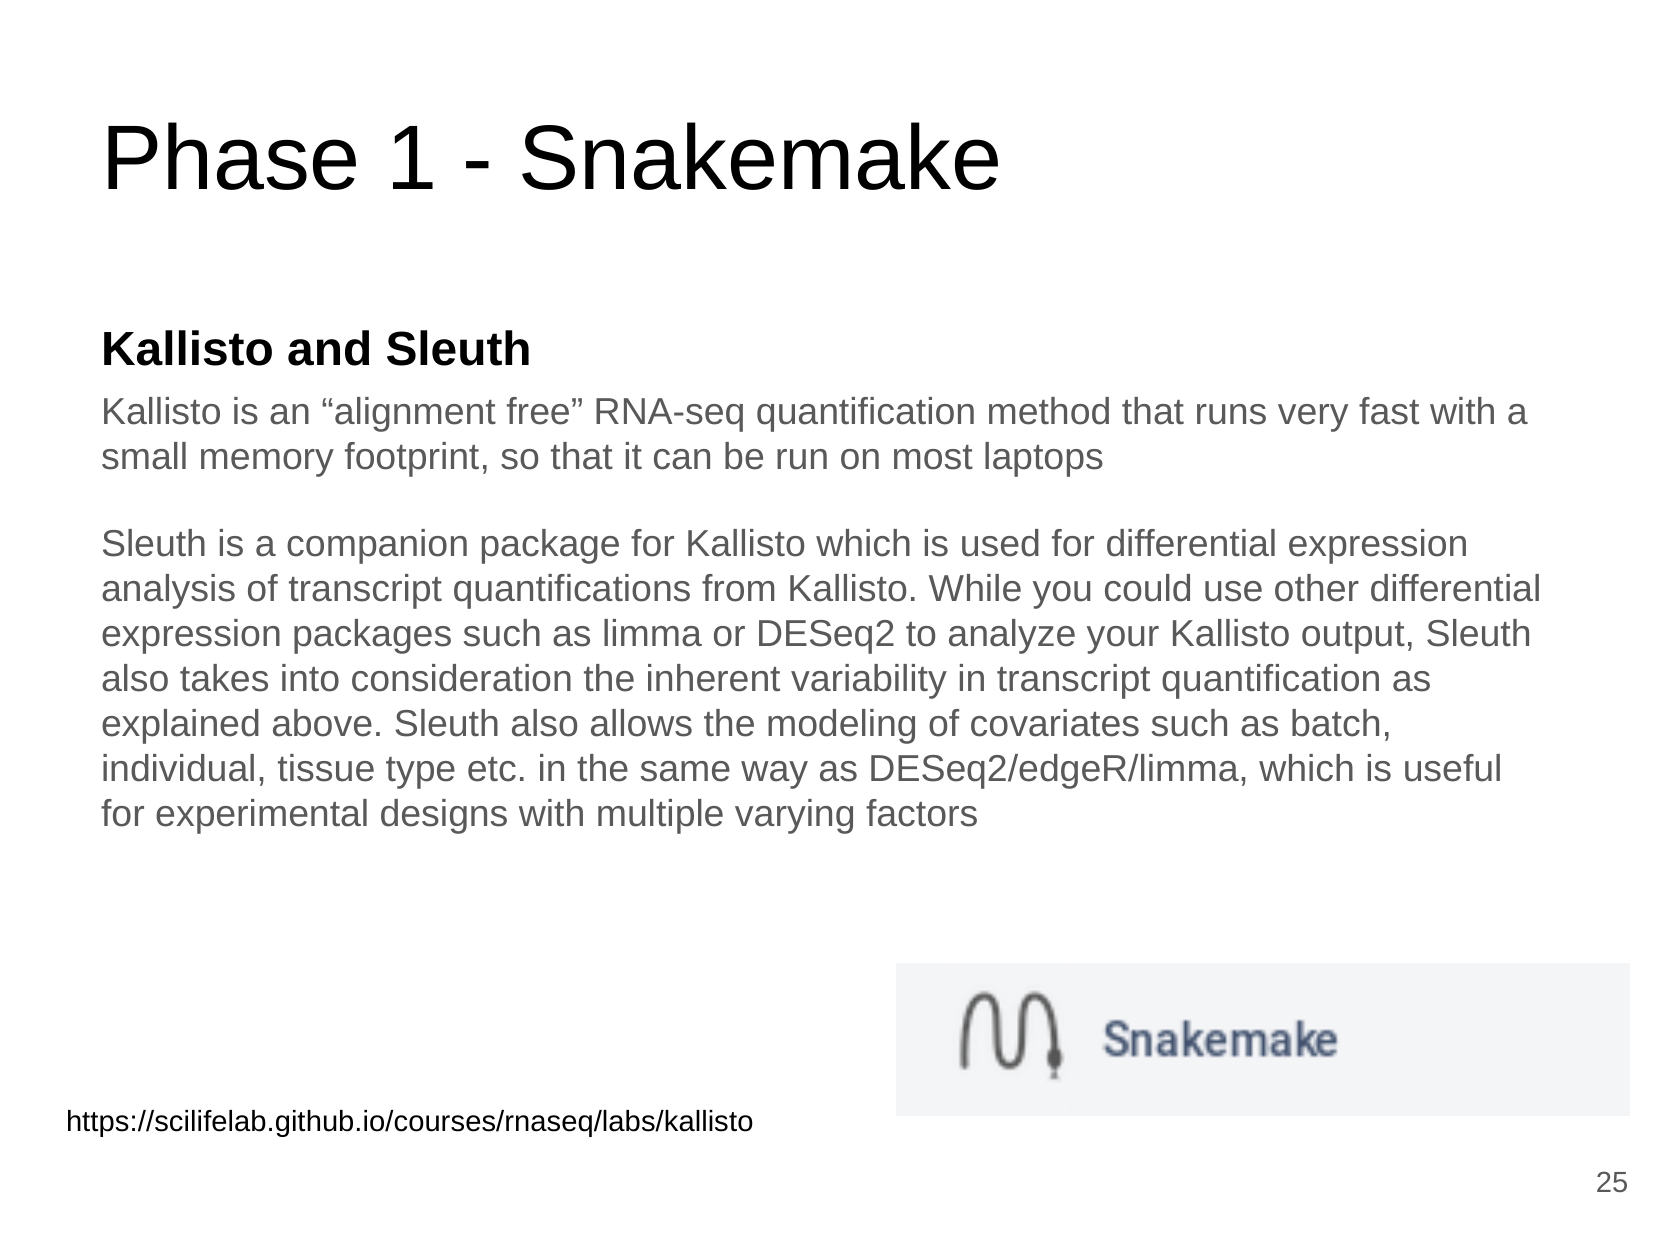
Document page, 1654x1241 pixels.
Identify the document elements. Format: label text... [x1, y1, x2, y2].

slide_number <number> [1547, 1145, 1647, 1241]
picture [896, 963, 1630, 1116]
title Phase 1 - Snakemake [82, 49, 1571, 257]
text_box https://scilifelab.github.io/courses/rnaseq/labs/kallisto [51, 1086, 1571, 1168]
list Kallisto and Sleuth Kallisto is an “alignment free” RNA-seq quantification method that runs very fast with a small memory footprint, so that it can be run on most laptops Sleuth is a companion package for Kallisto which is used for differential expression analysis of transcript quantifications from Kallisto. While you could use other differential expression packages such as limma or DESeq2 to analyze your Kallisto output, Sleuth also takes into consideration the inherent variability in transcript quantification as explained above. Sleuth also allows the modeling of covariates such as batch, individual, tissue type etc. in the same way as DESeq2/edgeR/limma, which is useful for experimental designs with multiple varying factors [82, 290, 1571, 1010]
